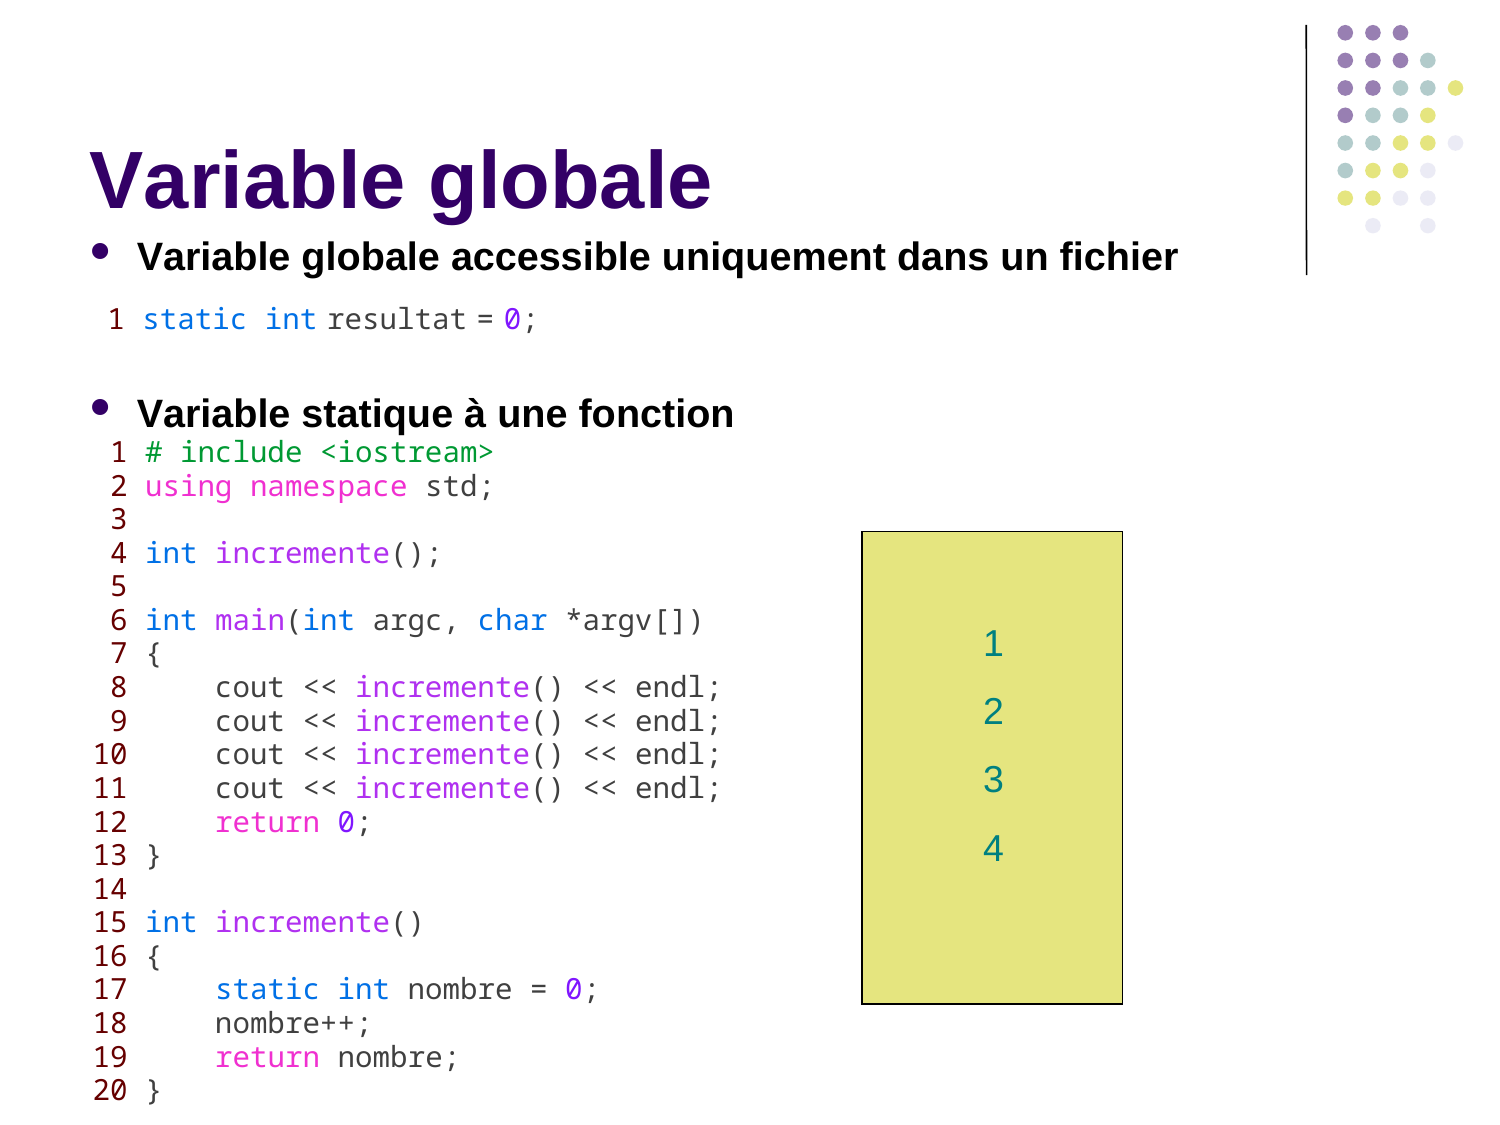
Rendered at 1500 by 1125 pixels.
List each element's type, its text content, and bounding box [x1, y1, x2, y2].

text_box [862, 531, 1123, 1004]
text_box 1 2 3 4 [968, 610, 1064, 945]
list Variable globale accessible uniquement dans un fichier 1 static int resultat = 0; Variable statique à une fonction 1 # include <iostream> 2 using namespace std; 3 4 int incremente(); 5 6 int main(int argc, char *argv[]) 7 { 8 cout << incremente() << endl; 9 cout << incremente() << endl; 10 cout << incremente() << endl; 11 cout << incremente() << endl; 12 return 0; 13 } 14 15 int incremente() 16 { 17 static int nombre = 0; 18 nombre++; 19 return nombre; 20 } [75, 232, 1426, 1115]
title Variable globale [74, 20, 1313, 233]
